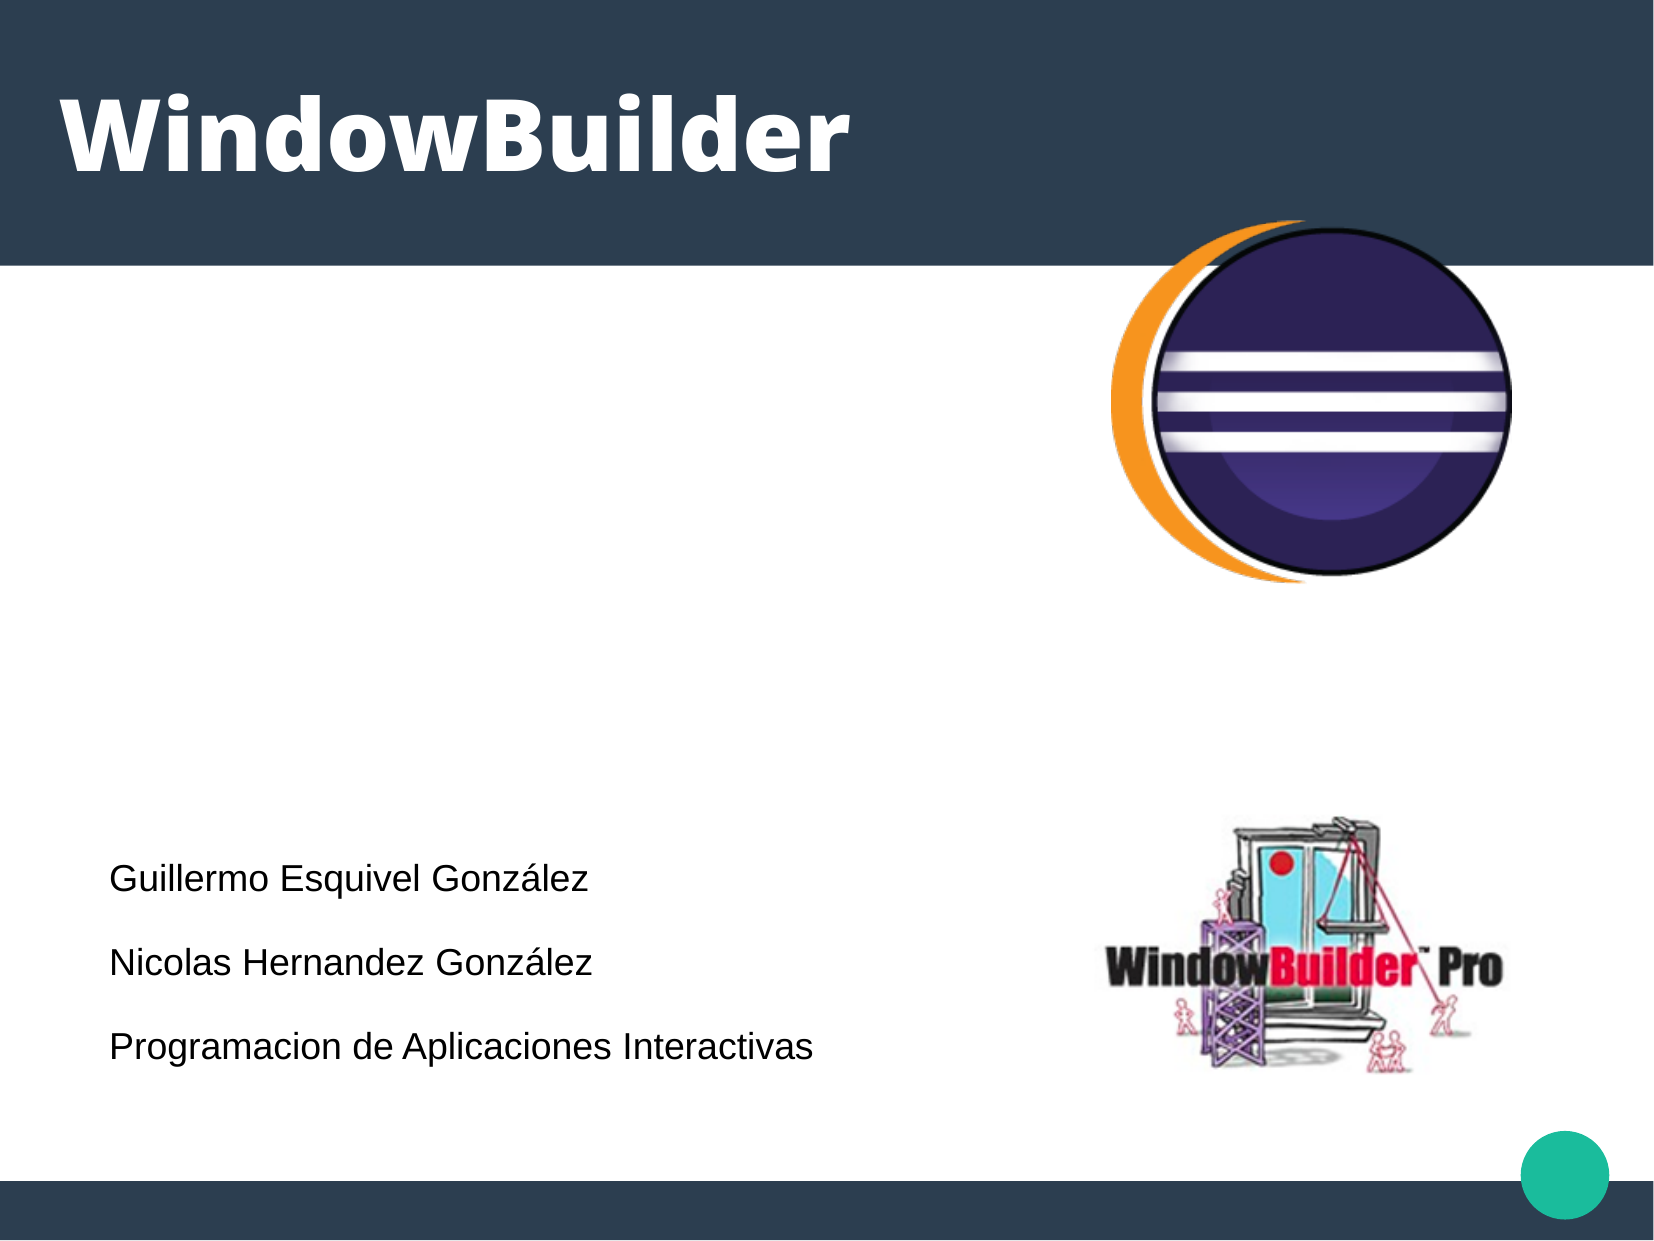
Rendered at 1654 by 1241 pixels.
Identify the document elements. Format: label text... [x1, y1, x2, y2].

picture [1088, 777, 1524, 1123]
picture [1111, 202, 1512, 603]
text_box Guillermo Esquivel González Nicolas Hernandez González Programacion de Aplicaciones Interactivas [94, 850, 863, 1075]
title WindowBuilder [59, 29, 1548, 237]
